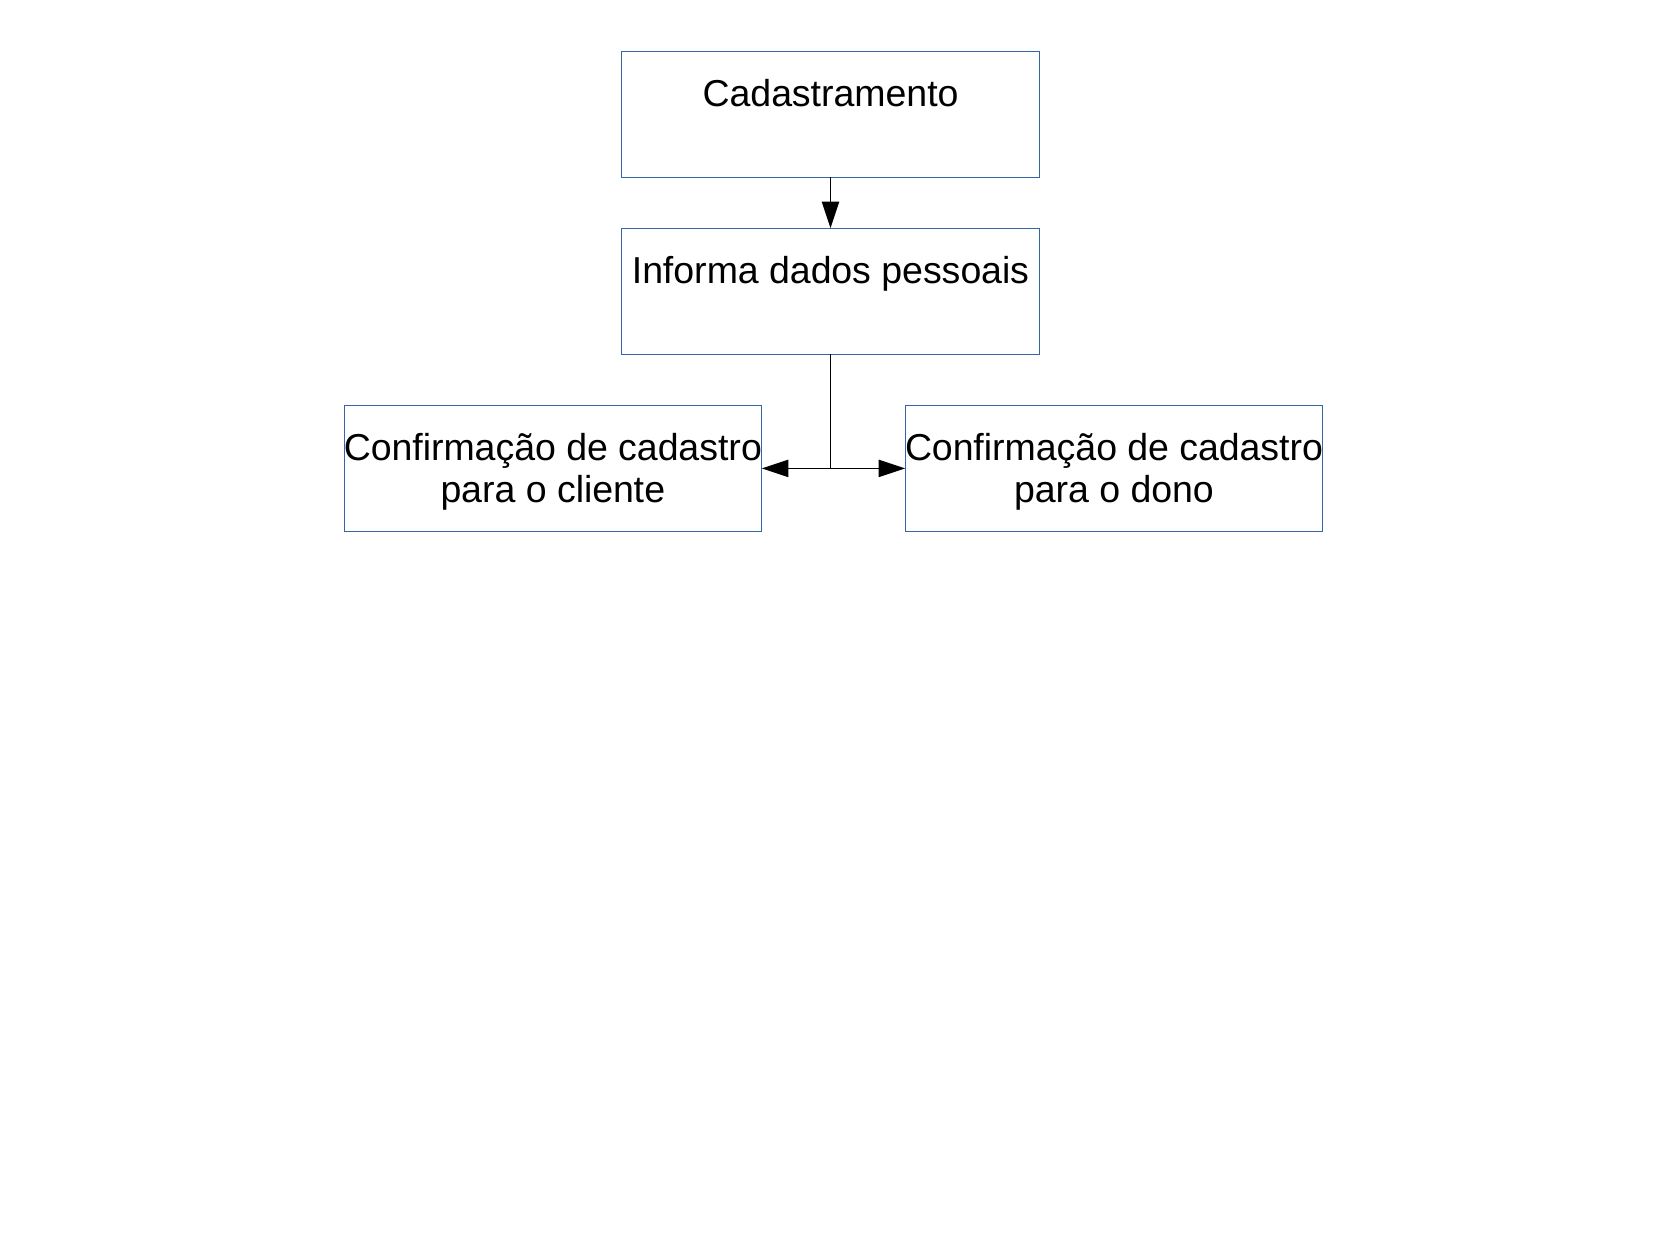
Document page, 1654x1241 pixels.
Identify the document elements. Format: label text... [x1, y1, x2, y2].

text_box Confirmação de cadastro para o cliente [344, 405, 762, 532]
text_box Confirmação de cadastro para o dono [905, 405, 1323, 532]
text_box Informa dados pessoais [621, 228, 1040, 355]
text_box Cadastramento [621, 51, 1040, 178]
